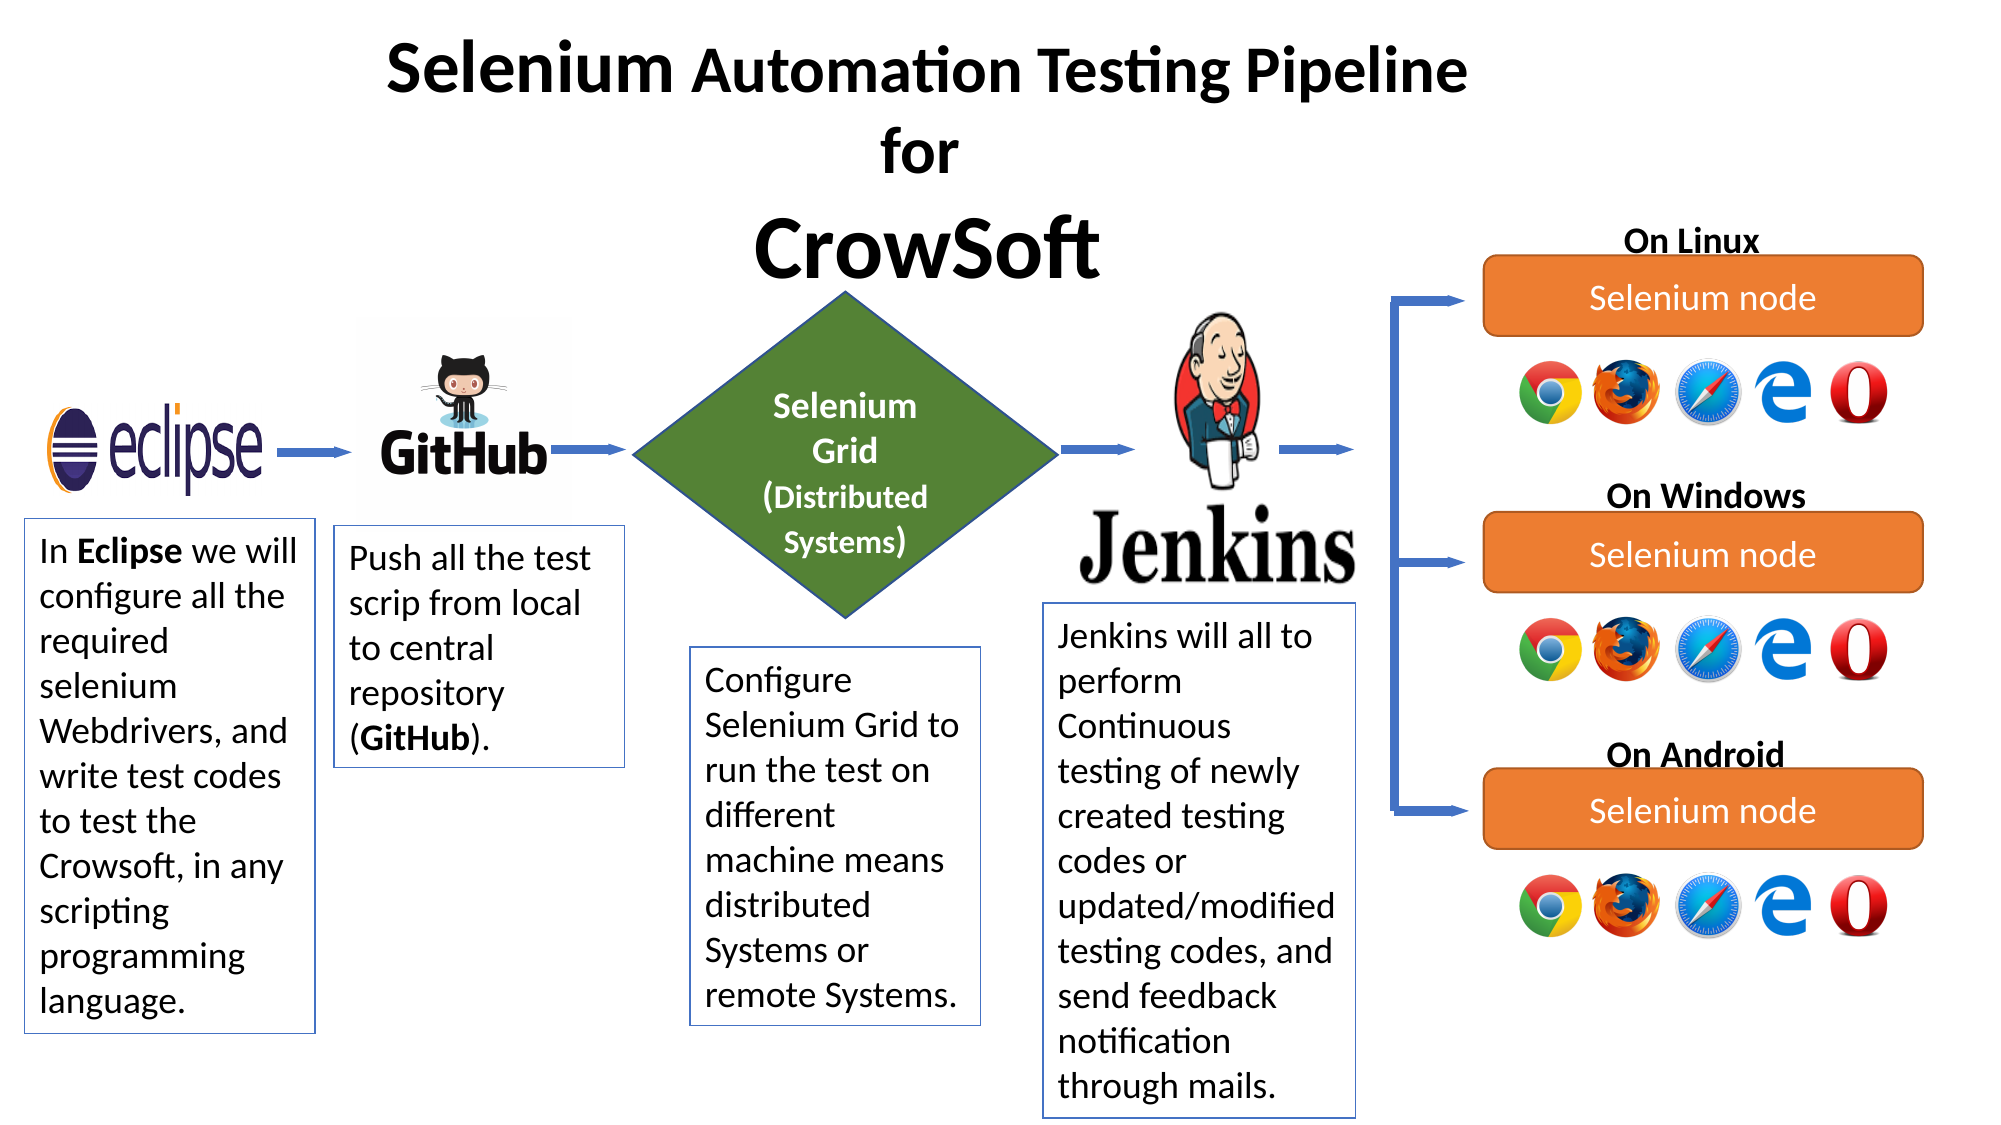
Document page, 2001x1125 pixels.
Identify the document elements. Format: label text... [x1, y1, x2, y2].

text_box Selenium node [1483, 255, 1923, 336]
text_box Selenium Grid (Distributed Systems) [633, 308, 1058, 619]
text_box On Android [1591, 722, 1964, 783]
picture [1512, 608, 1895, 697]
text_box Configure Selenium Grid to run the test on different machine means distributed Systems or remote Systems. [689, 647, 981, 1026]
picture [1058, 309, 1379, 601]
text_box Jenkins will all to perform Continuous testing of newly created testing codes or updated/modified testing codes, and send feedback notification through mails. [1042, 603, 1356, 1119]
text_box Selenium node [1483, 768, 1923, 849]
text_box On Linux [1609, 208, 1981, 270]
picture [47, 403, 262, 496]
text_box On Windows [1591, 463, 1964, 525]
text_box Selenium node [1483, 511, 1923, 593]
picture [1512, 865, 1895, 953]
picture [1512, 351, 1895, 440]
text_box In Eclipse we will configure all the required selenium Webdrivers, and write test codes to test the Crowsoft, in any scripting programming language. [24, 518, 316, 1034]
text_box Push all the test scrip from local to central repository (GitHub). [333, 525, 625, 768]
text_box Selenium Automation Testing Pipeline for CrowSoft [321, 9, 1535, 308]
picture [356, 317, 572, 525]
